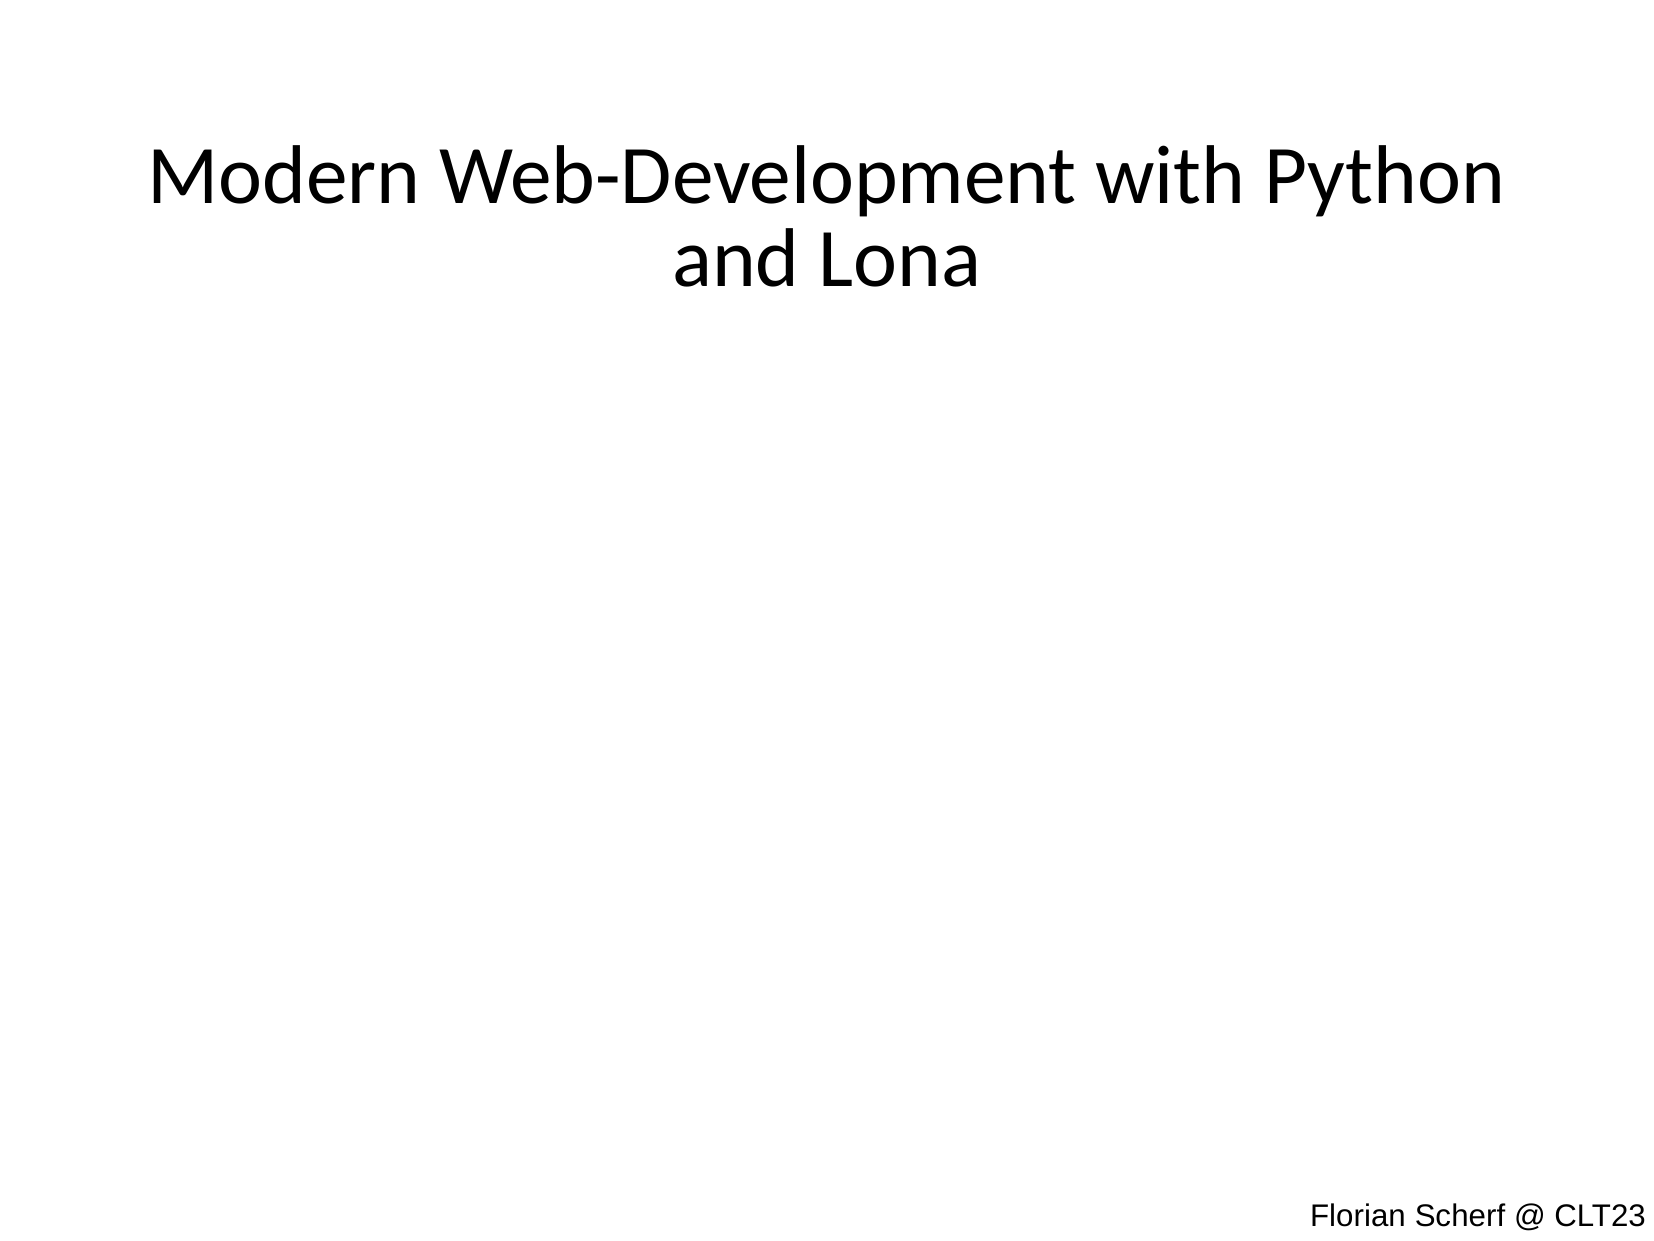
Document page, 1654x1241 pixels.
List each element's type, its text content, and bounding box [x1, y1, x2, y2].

title Modern Web-Development with Python and Lona [82, 81, 1571, 367]
list Florian Scherf @ CLT23 [1239, 1198, 1654, 1241]
